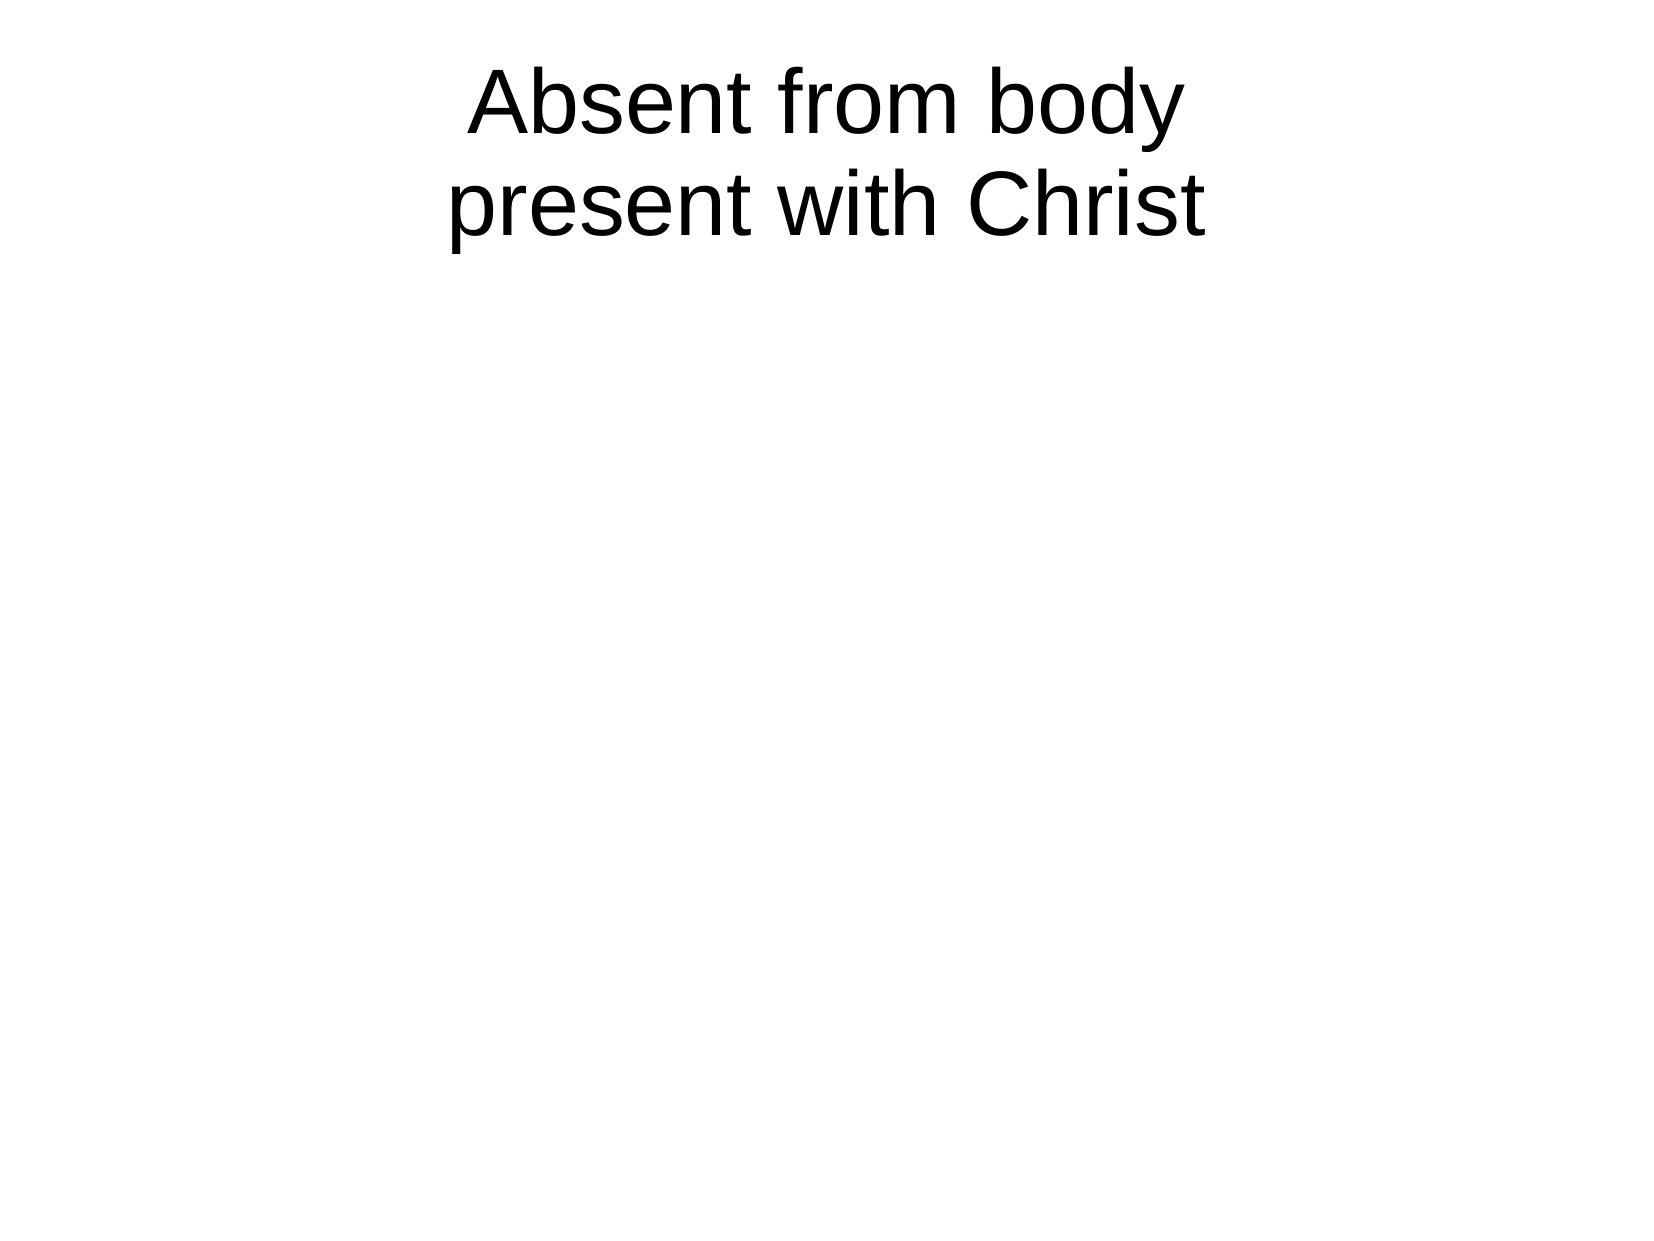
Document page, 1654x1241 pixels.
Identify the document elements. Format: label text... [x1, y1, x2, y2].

title Absent from body present with Christ [82, 49, 1571, 257]
